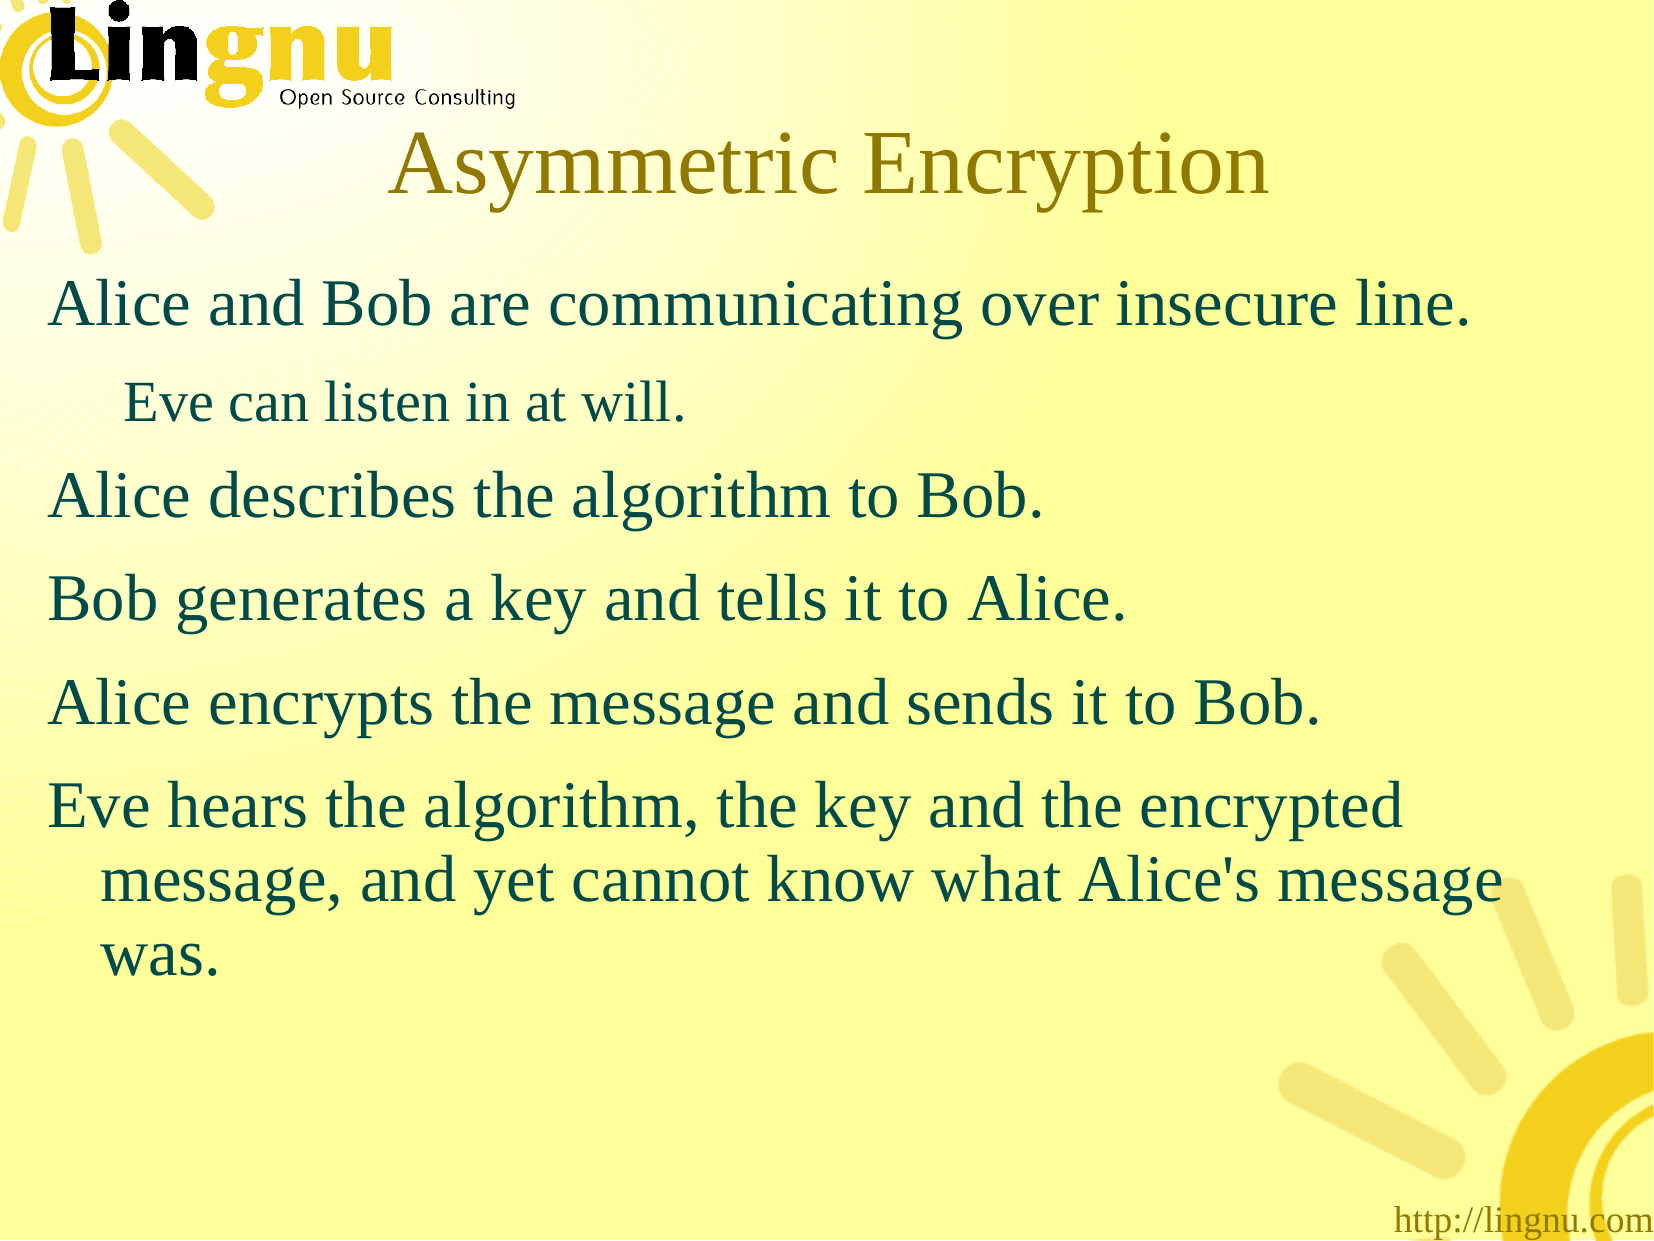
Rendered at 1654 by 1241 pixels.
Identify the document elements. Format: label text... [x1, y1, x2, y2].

picture [0, 0, 516, 256]
title Asymmetric Encryption [123, 58, 1536, 265]
picture [1256, 871, 1654, 1241]
list Alice and Bob are communicating over insecure line. Eve can listen in at will. Alice describes the algorithm to Bob. Bob generates a key and tells it to Alice. Alice encrypts the message and sends it to Bob. Eve hears the algorithm, the key and the encrypted message, and yet cannot know what Alice's message was. [29, 265, 1625, 1127]
